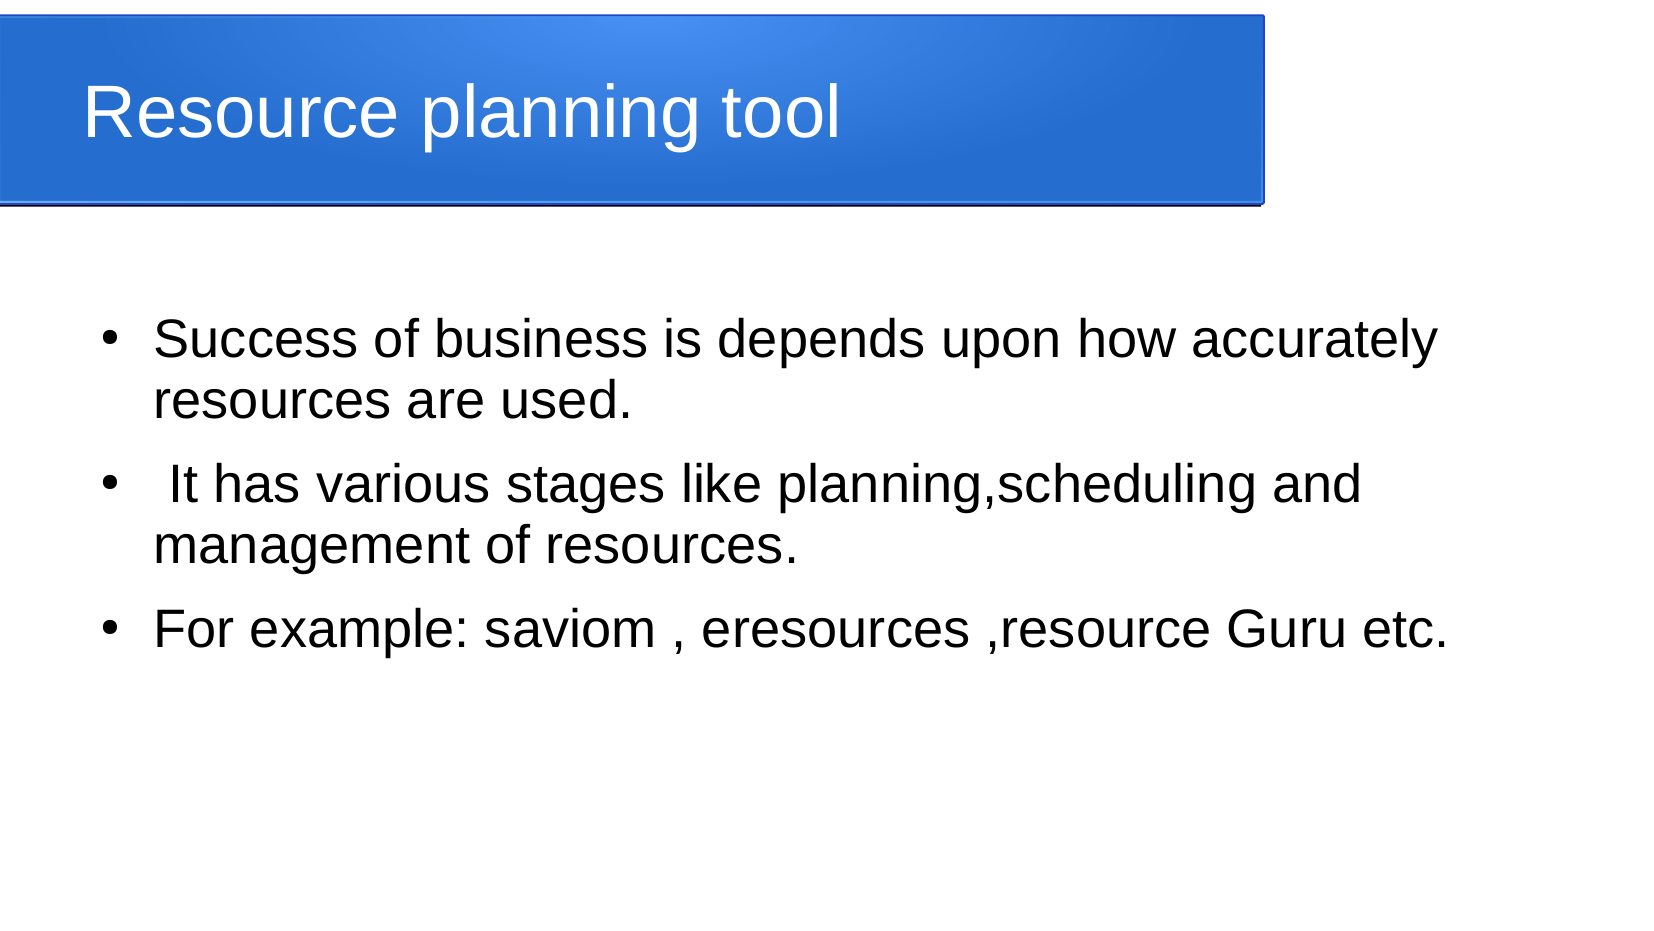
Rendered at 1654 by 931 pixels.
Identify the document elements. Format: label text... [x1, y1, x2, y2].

list Success of business is depends upon how accurately resources are used. It has various stages like planning,scheduling and management of resources. For example: saviom , eresources ,resource Guru etc. [82, 224, 1571, 764]
title Resource planning tool [82, 35, 1235, 189]
